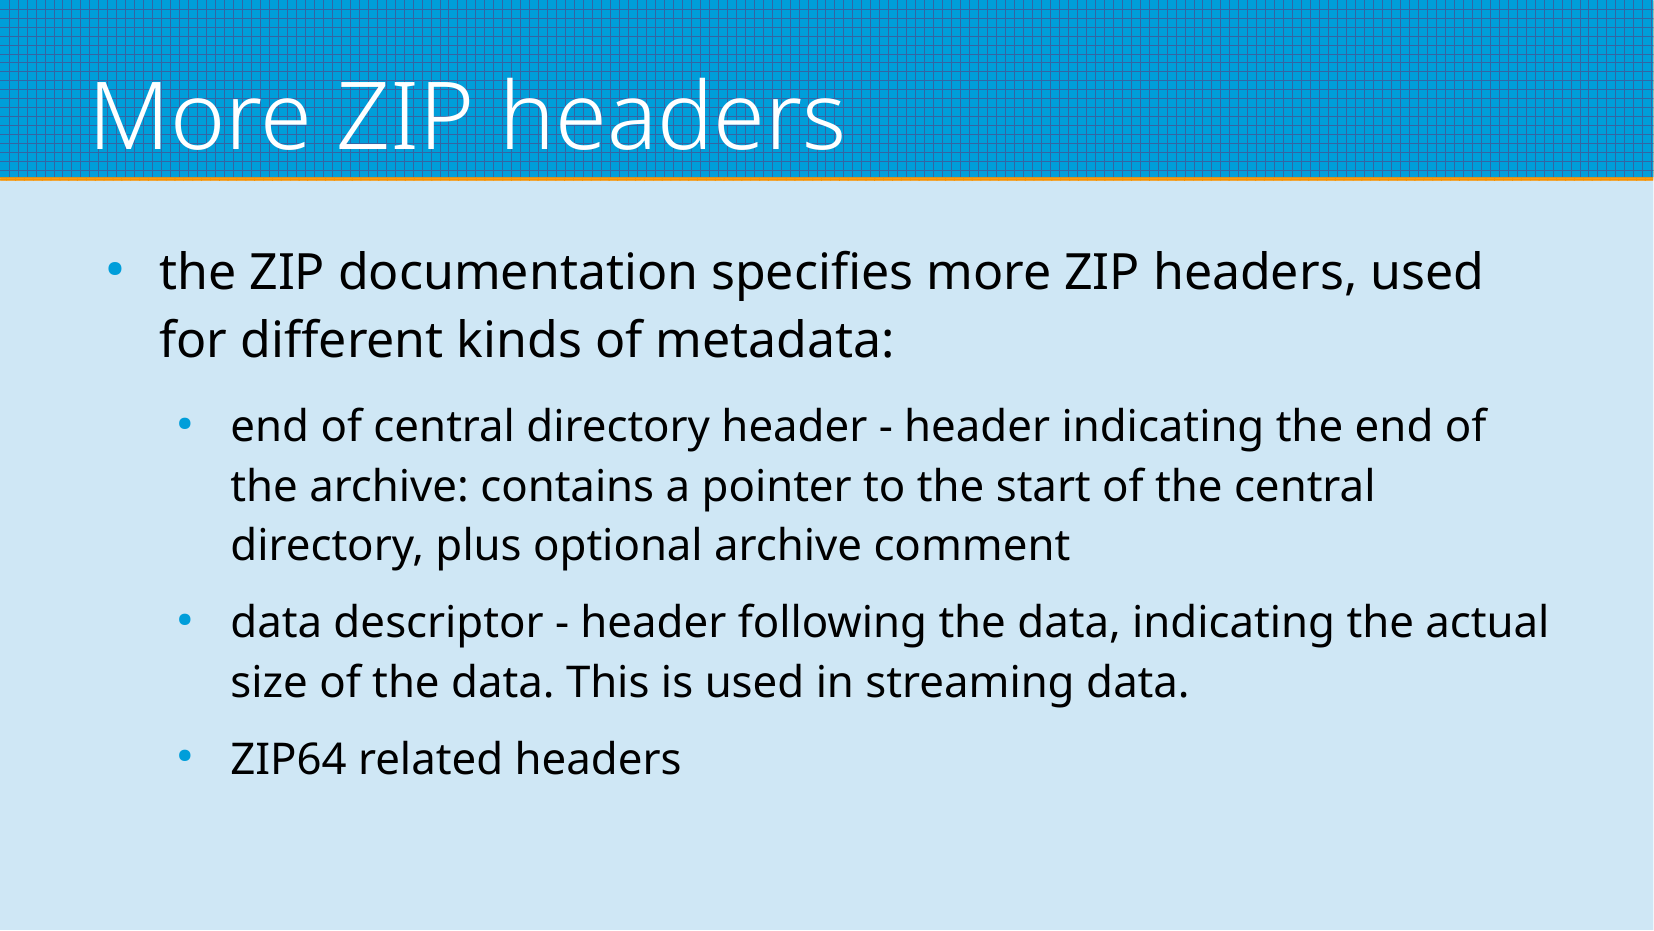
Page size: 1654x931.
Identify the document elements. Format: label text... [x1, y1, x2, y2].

title More ZIP headers [88, 14, 1565, 178]
list the ZIP documentation specifies more ZIP headers, used for different kinds of metadata: end of central directory header - header indicating the end of the archive: contains a pointer to the start of the central directory, plus optional archive comment data descriptor - header following the data, indicating the actual size of the data. This is used in streaming data. ZIP64 related headers [88, 236, 1565, 813]
